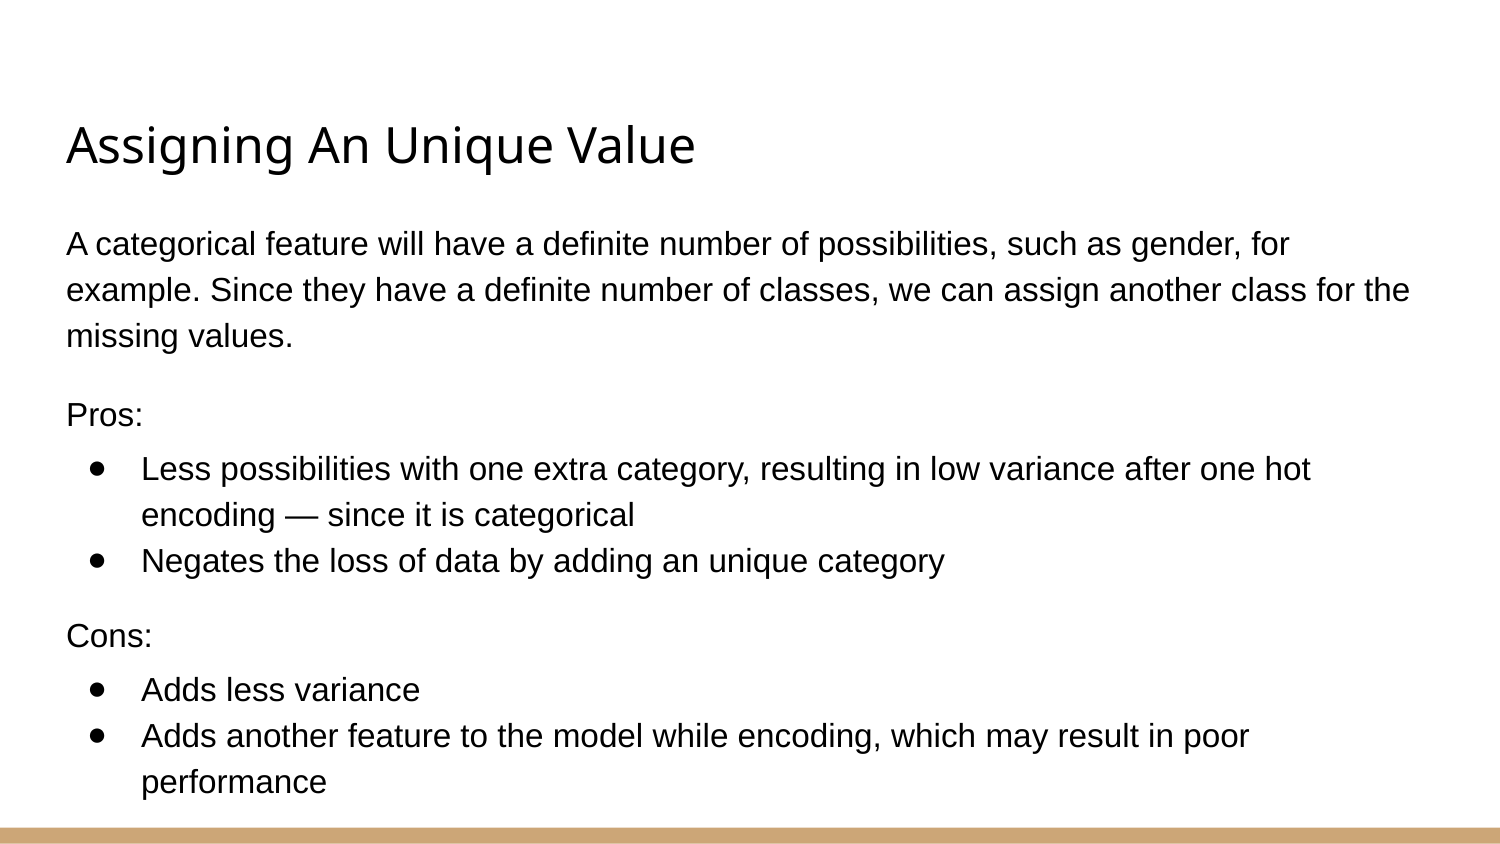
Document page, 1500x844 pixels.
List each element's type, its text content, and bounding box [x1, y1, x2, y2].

title Assigning An Unique Value [51, 51, 1449, 189]
list A categorical feature will have a definite number of possibilities, such as gender, for example. Since they have a definite number of classes, we can assign another class for the missing values. Pros: Less possibilities with one extra category, resulting in low variance after one hot encoding — since it is categorical Negates the loss of data by adding an unique category Cons: Adds less variance Adds another feature to the model while encoding, which may result in poor performance [51, 200, 1449, 752]
